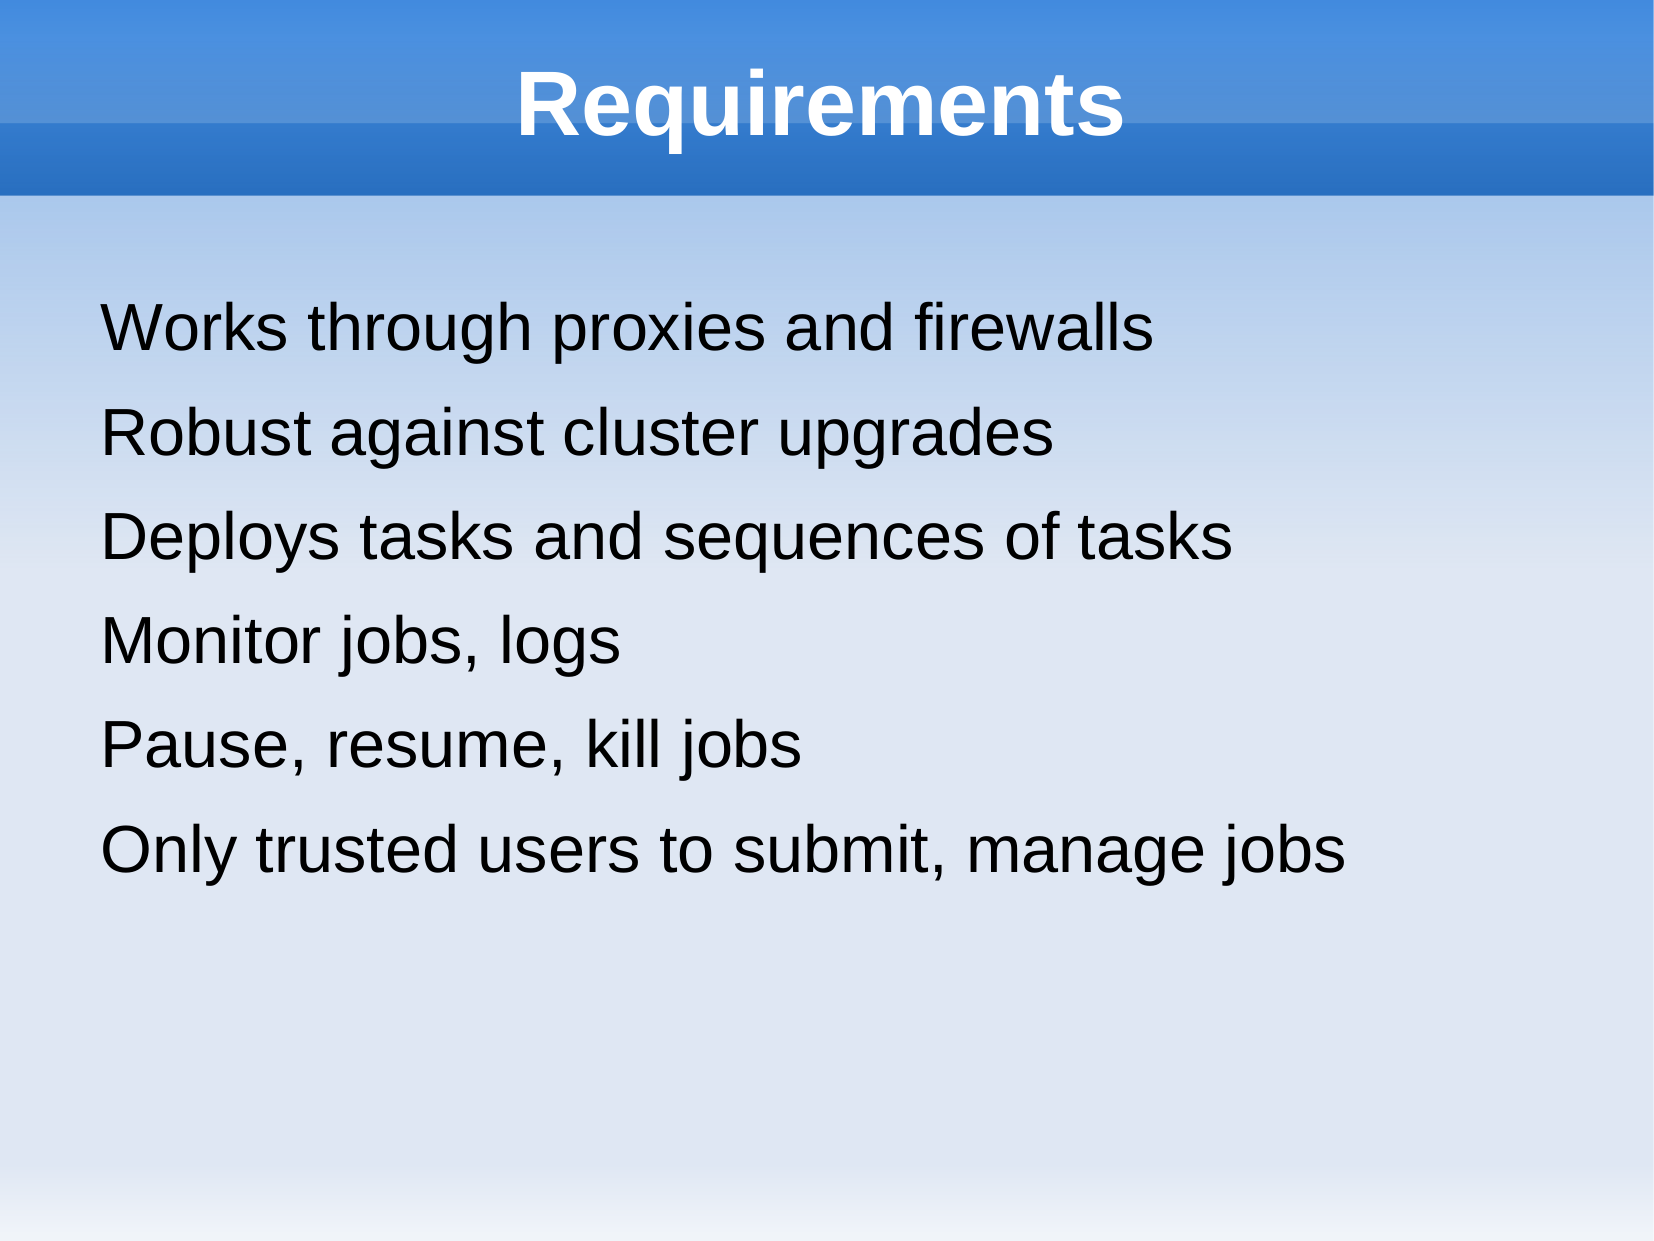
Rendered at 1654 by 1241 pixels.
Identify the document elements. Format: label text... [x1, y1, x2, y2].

picture [0, 0, 1654, 1241]
list Works through proxies and firewalls Robust against cluster upgrades Deploys tasks and sequences of tasks Monitor jobs, logs Pause, resume, kill jobs Only trusted users to submit, manage jobs [82, 290, 1571, 1109]
title Requirements [76, 0, 1565, 208]
